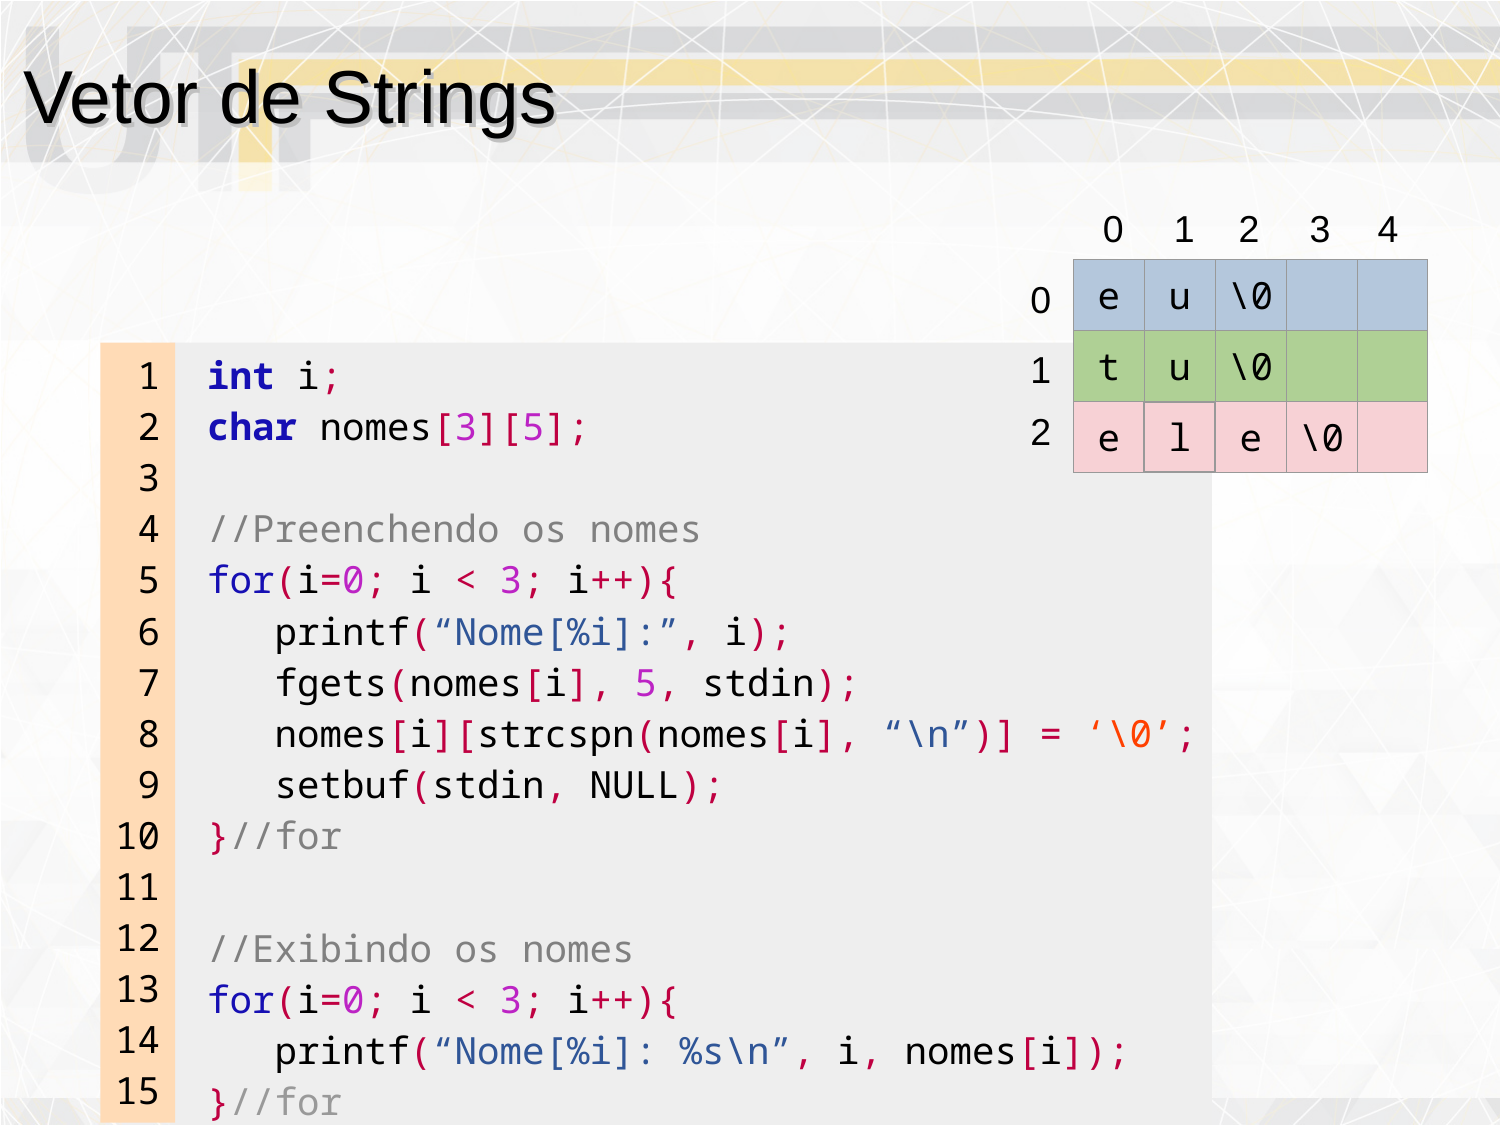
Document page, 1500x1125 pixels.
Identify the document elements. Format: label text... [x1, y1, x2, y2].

text_box 0 [1015, 271, 1067, 329]
text_box l [1144, 401, 1216, 473]
text_box 1 [1159, 200, 1210, 258]
text_box u [1144, 259, 1215, 330]
text_box e [1216, 401, 1286, 473]
text_box int i; char nomes[3][5]; //Preenchendo os nomes for(i=0; i < 3; i++){ printf(“Nome[%i]:”, i); fgets(nomes[i], 5, stdin); nomes[i][strcspn(nomes[i], “\n”)] = ‘\0’; setbuf(stdin, NULL); }//for //Exibindo os nomes for(i=0; i < 3; i++){ printf(“Nome[%i]: %s\n”, i, nomes[i]); }//for [176, 342, 1123, 929]
text_box \0 [1215, 330, 1286, 401]
text_box 4 [1362, 200, 1422, 274]
text_box \0 [1215, 259, 1286, 330]
text_box u [1144, 330, 1215, 401]
text_box 3 [1294, 200, 1346, 258]
text_box t [1073, 330, 1144, 401]
title Vetor de Strings [23, 18, 1489, 178]
text_box 2 [1223, 200, 1275, 258]
text_box 2 [1015, 403, 1067, 461]
text_box e [1073, 259, 1144, 330]
text_box [1286, 259, 1428, 473]
text_box \0 [1286, 401, 1357, 473]
text_box 0 [1088, 200, 1139, 258]
text_box e [1073, 401, 1144, 473]
text_box 1 [1015, 342, 1067, 400]
text_box 1 2 3 4 5 6 7 8 9 10 11 12 13 14 15 [100, 342, 172, 920]
